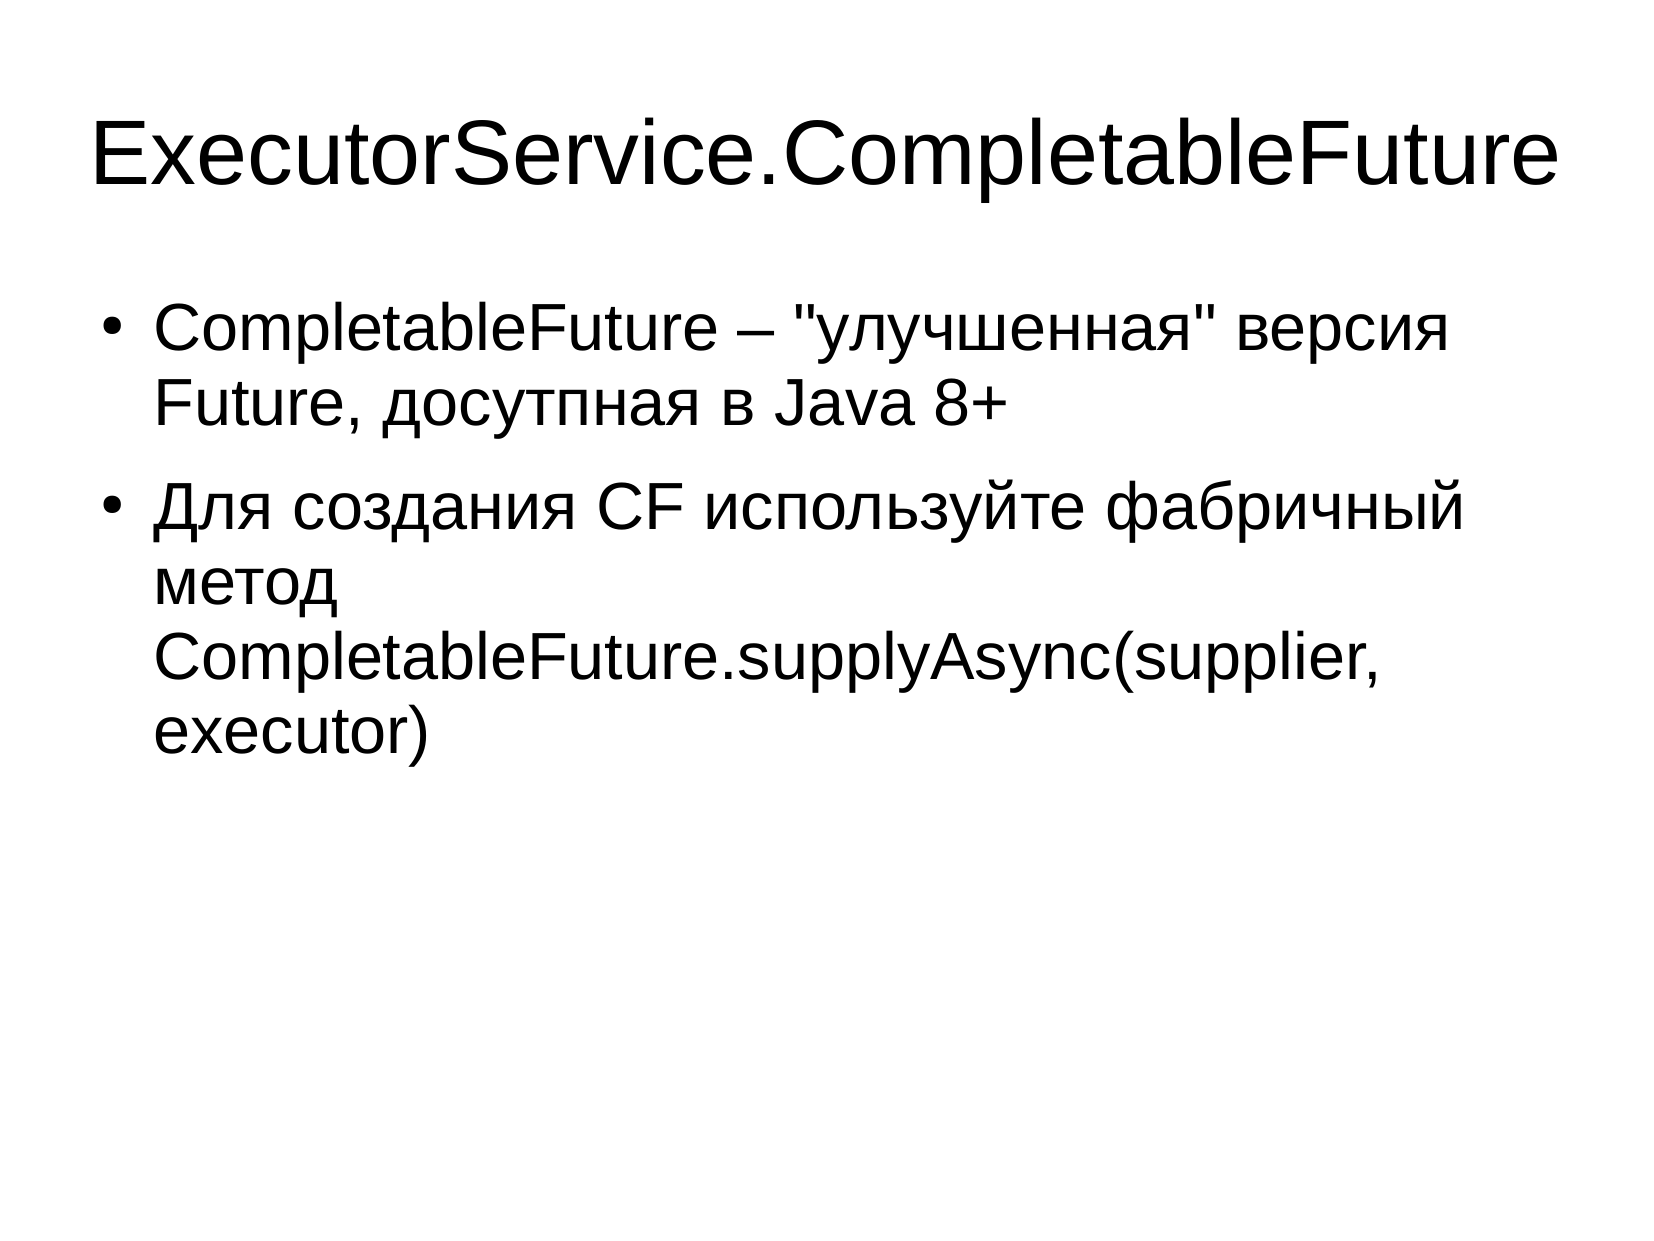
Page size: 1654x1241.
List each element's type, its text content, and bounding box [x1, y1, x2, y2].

list CompletableFuture – "улучшенная" версия Future, досутпная в Java 8+ Для создания CF используйте фабричный метод CompletableFuture.supplyAsync(supplier, executor) [82, 290, 1571, 1010]
title ExecutorService.CompletableFuture [82, 49, 1571, 257]
